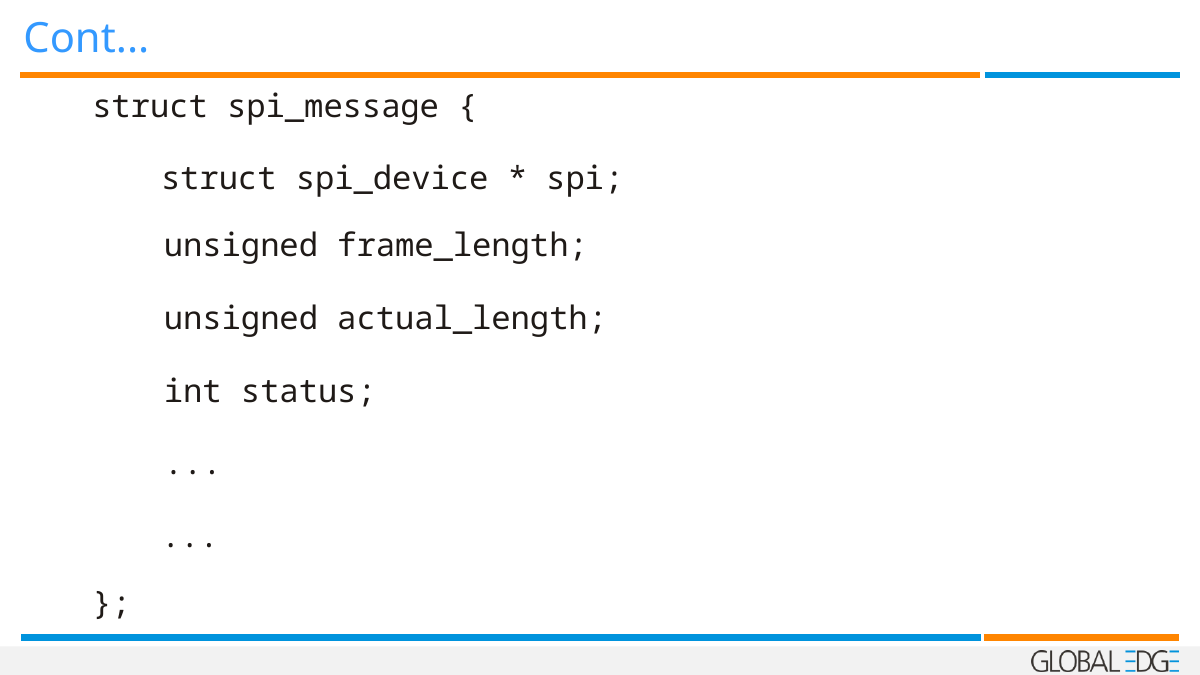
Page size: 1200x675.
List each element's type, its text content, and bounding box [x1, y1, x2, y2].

list struct spi_message { struct spi_device * spi; unsigned frame_length; unsigned actual_length; int status; ... ... }; [23, 82, 1182, 626]
title Cont... [12, 9, 1088, 63]
picture [1031, 650, 1179, 672]
